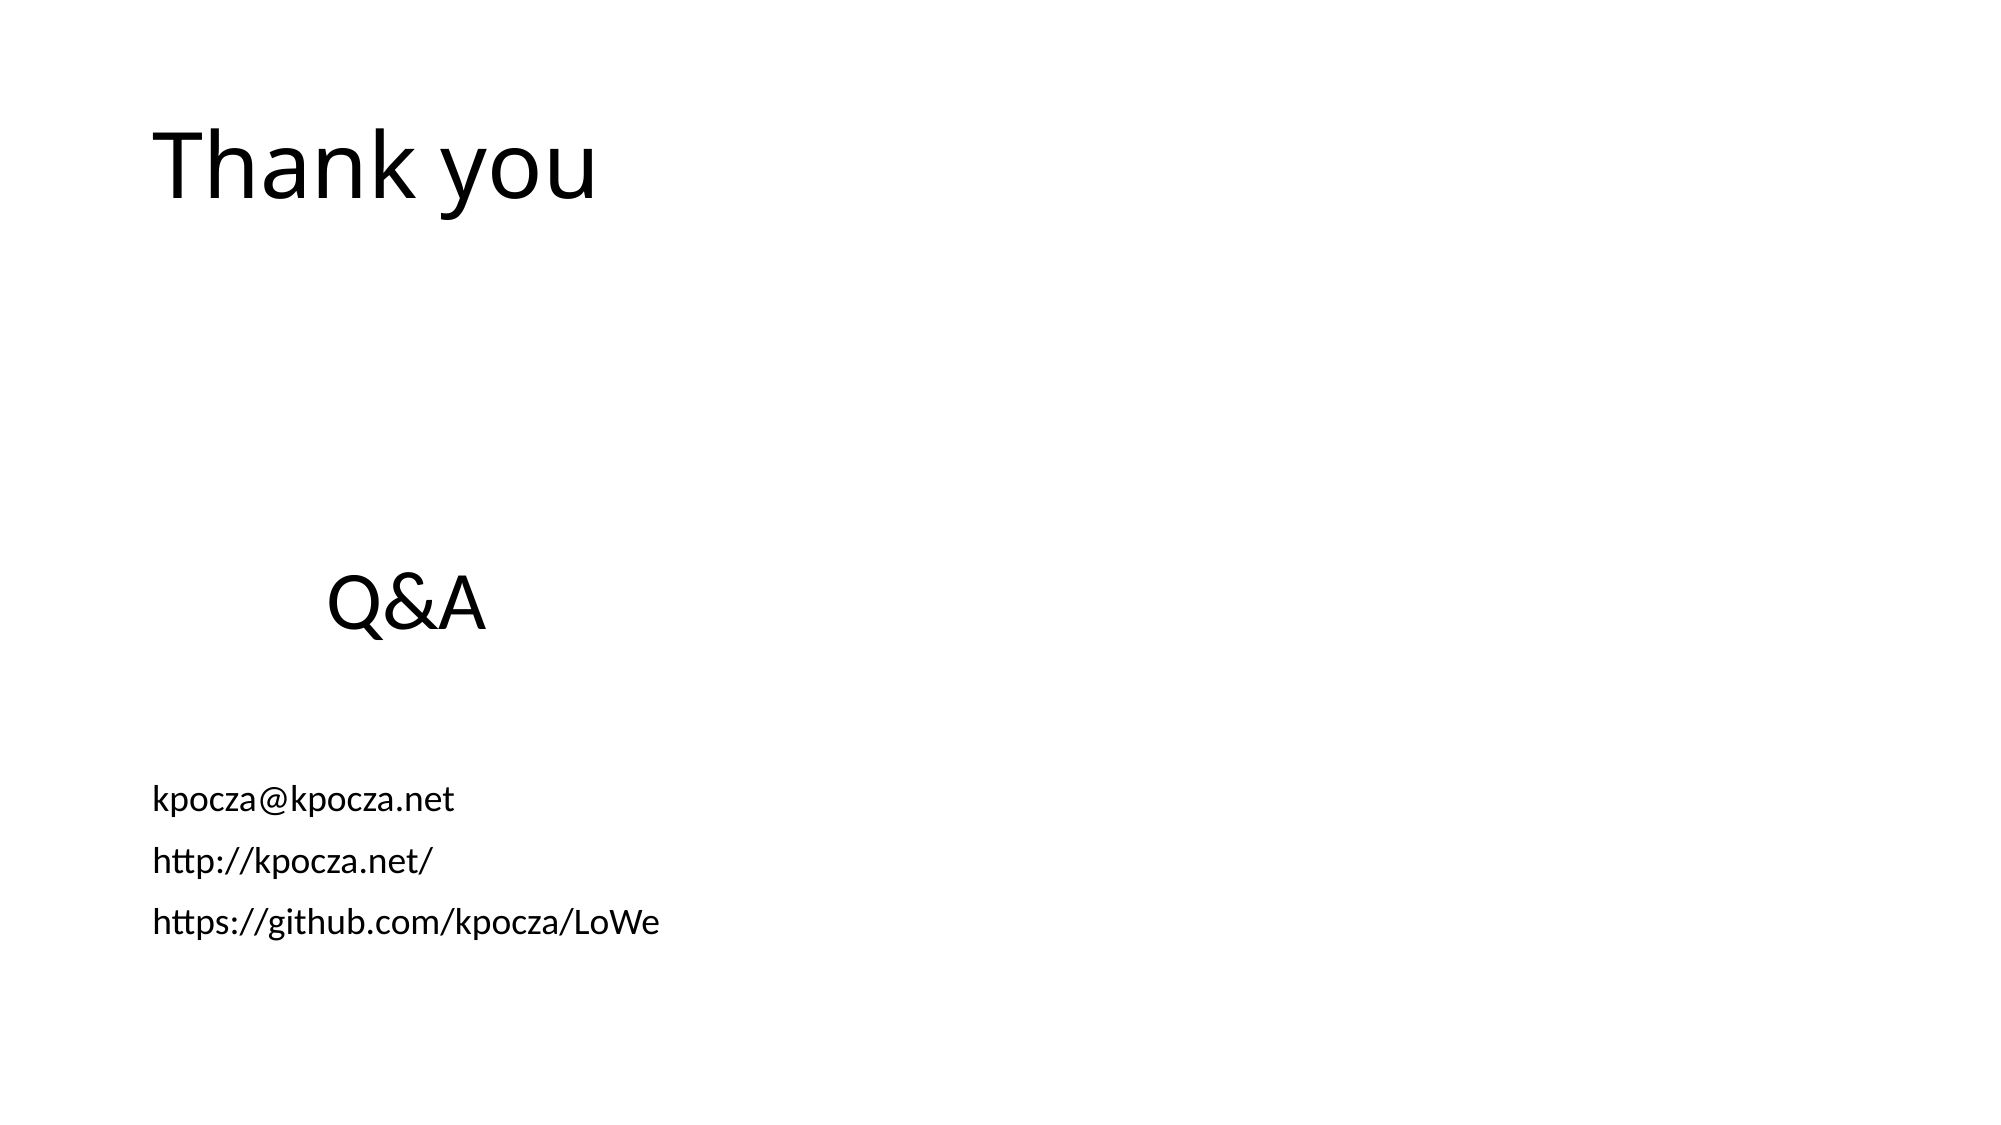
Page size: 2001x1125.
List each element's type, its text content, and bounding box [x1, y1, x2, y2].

list Q&A kpocza@kpocza.net http://kpocza.net/ https://github.com/kpocza/LoWe [137, 299, 1863, 1014]
title Thank you [137, 59, 1863, 278]
